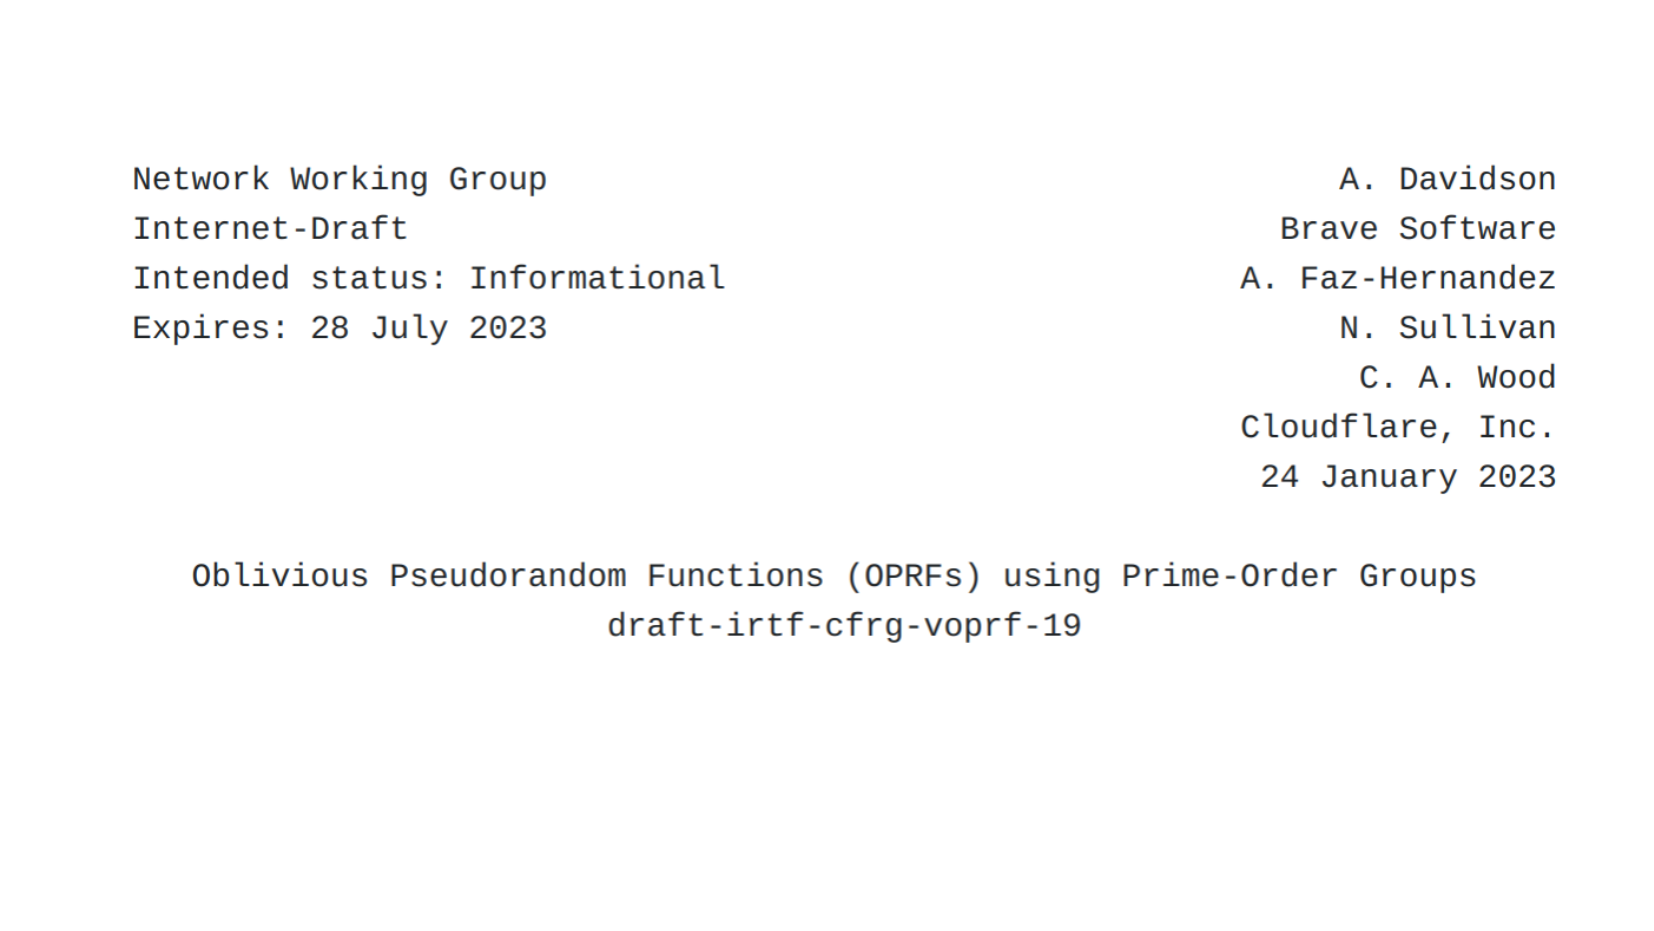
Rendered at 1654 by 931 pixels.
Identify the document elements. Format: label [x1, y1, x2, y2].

picture [118, 161, 1595, 709]
